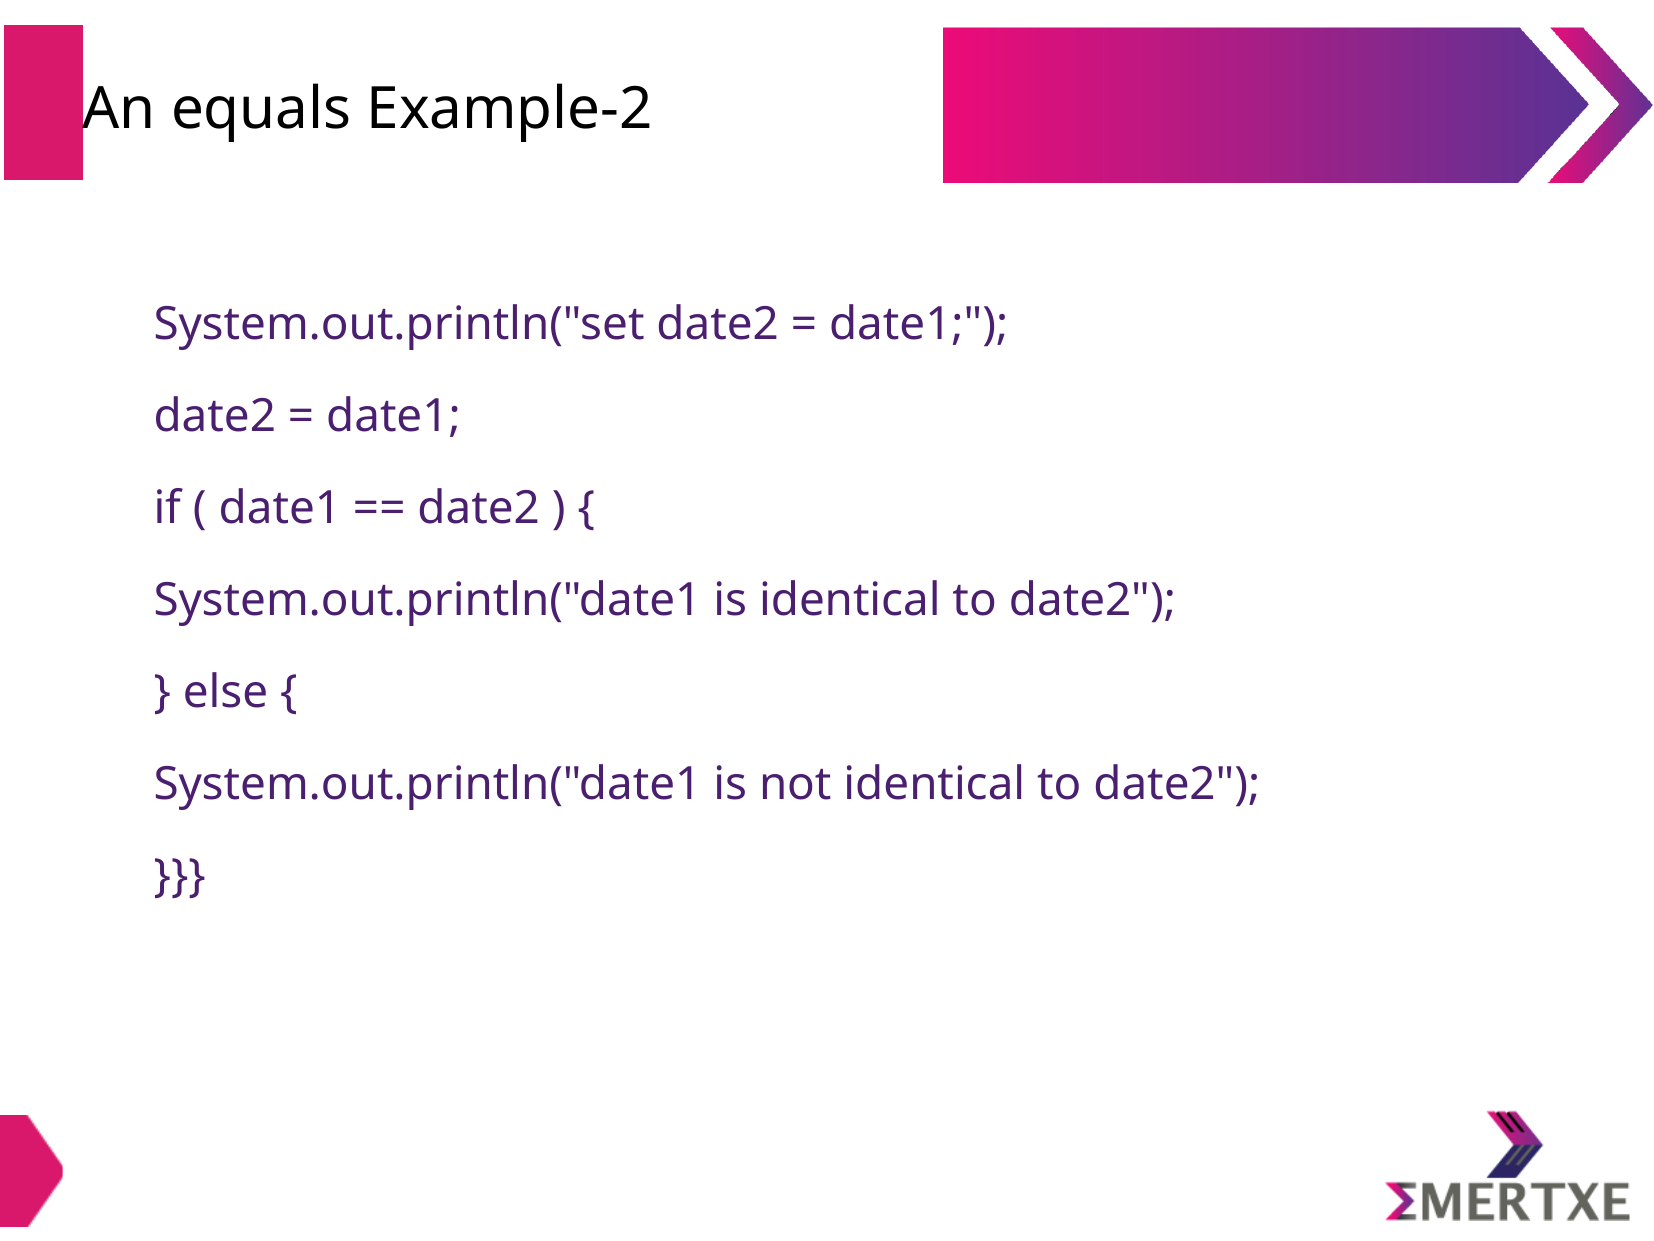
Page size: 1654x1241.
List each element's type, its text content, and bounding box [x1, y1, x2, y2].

picture [1571, 27, 1653, 183]
list System.out.println("set date2 = date1;"); date2 = date1; if ( date1 == date2 ) { System.out.println("date1 is identical to date2"); } else { System.out.println("date1 is not identical to date2"); }}} [82, 290, 1571, 1010]
title An equals Example-2 [82, 2, 1571, 210]
picture [1385, 1107, 1631, 1221]
